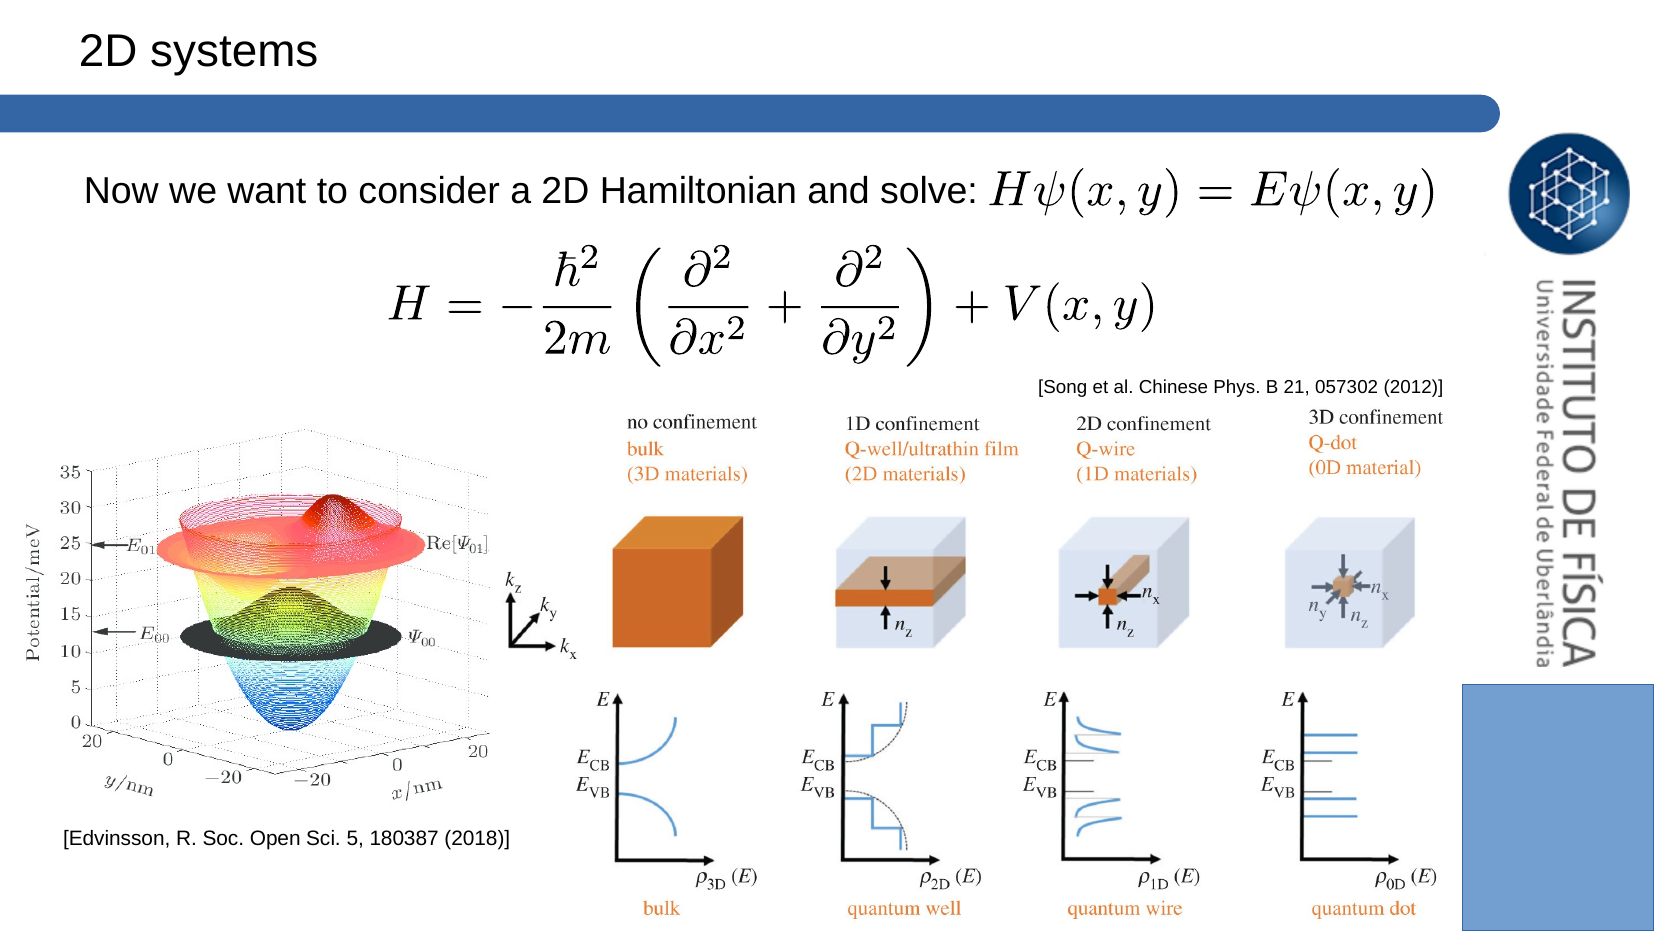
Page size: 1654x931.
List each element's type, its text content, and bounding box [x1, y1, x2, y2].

picture [1485, 134, 1629, 666]
picture [23, 425, 494, 804]
title 2D systems [78, 25, 1568, 77]
text_box [989, 168, 1434, 218]
text_box [Edvinsson, R. Soc. Open Sci. 5, 180387 (2018)] [48, 819, 526, 858]
text_box Now we want to consider a 2D Hamiltonian and solve: [69, 162, 994, 220]
text_box [Song et al. Chinese Phys. B 21, 057302 (2012)] [1023, 369, 1459, 405]
picture [499, 406, 1443, 919]
text_box [388, 244, 1154, 367]
